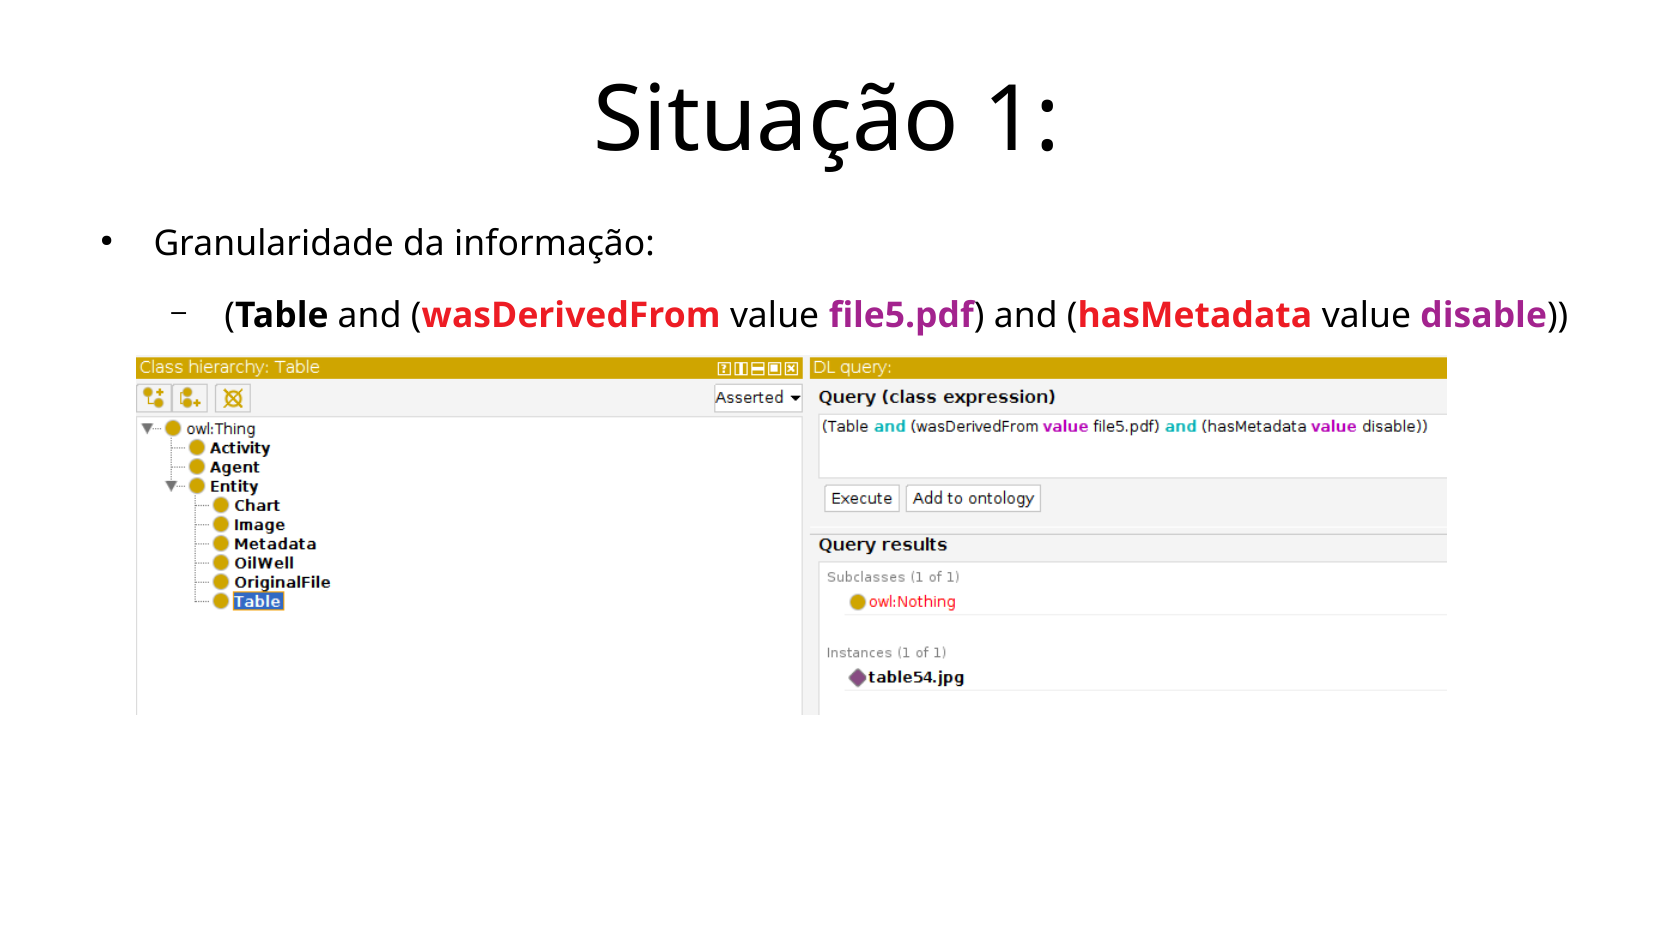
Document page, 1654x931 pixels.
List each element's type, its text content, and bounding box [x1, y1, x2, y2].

title Situação 1: [82, 37, 1571, 193]
picture [136, 355, 1447, 715]
list Granularidade da informação: (Table and (wasDerivedFrom value file5.pdf) and (hasMetadata value disable)) [82, 217, 1571, 758]
